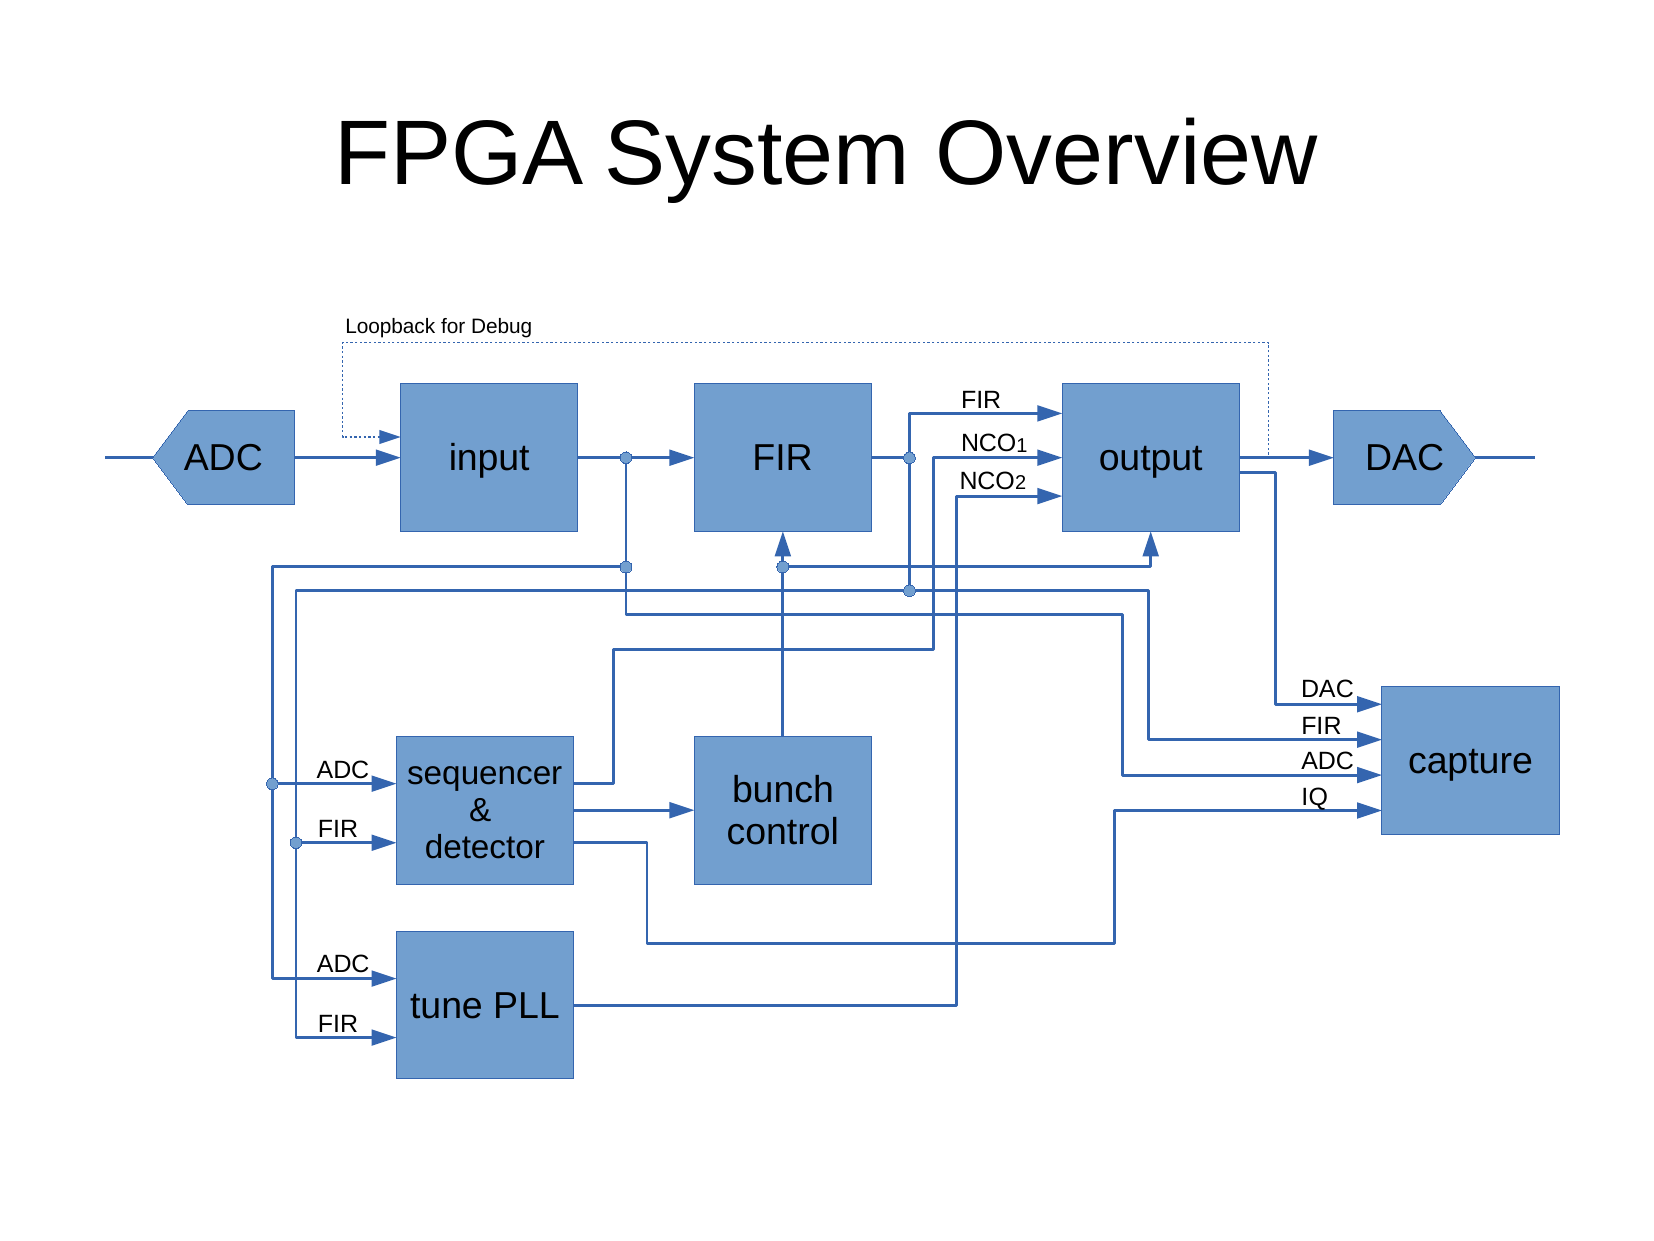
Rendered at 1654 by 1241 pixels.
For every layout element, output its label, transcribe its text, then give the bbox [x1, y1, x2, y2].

text_box DAC [1286, 667, 1369, 711]
text_box FIR [694, 383, 872, 532]
text_box [620, 451, 632, 464]
text_box capture [1381, 686, 1560, 835]
text_box [903, 585, 916, 597]
text_box Loopback for Debug [330, 307, 548, 346]
text_box FIR [303, 1002, 373, 1045]
text_box FIR [946, 378, 1016, 421]
text_box bunch control [694, 736, 872, 885]
text_box [776, 561, 789, 573]
text_box tune PLL [396, 931, 574, 1079]
text_box DAC [1333, 410, 1475, 505]
text_box NCO2 [944, 459, 1042, 506]
title FPGA System Overview [82, 49, 1571, 257]
text_box ADC [1286, 739, 1369, 783]
text_box sequencer & detector [396, 736, 574, 885]
text_box [266, 778, 279, 790]
text_box ADC [302, 942, 385, 986]
text_box FIR [1286, 704, 1357, 739]
text_box NCO1 [946, 421, 1043, 469]
text_box ADC [153, 410, 295, 505]
text_box [620, 561, 632, 573]
text_box output [1062, 383, 1240, 532]
text_box FIR [303, 807, 373, 851]
text_box [903, 451, 916, 464]
text_box input [400, 383, 578, 532]
text_box ADC [301, 748, 385, 792]
text_box IQ [1286, 775, 1343, 818]
text_box [290, 837, 302, 849]
